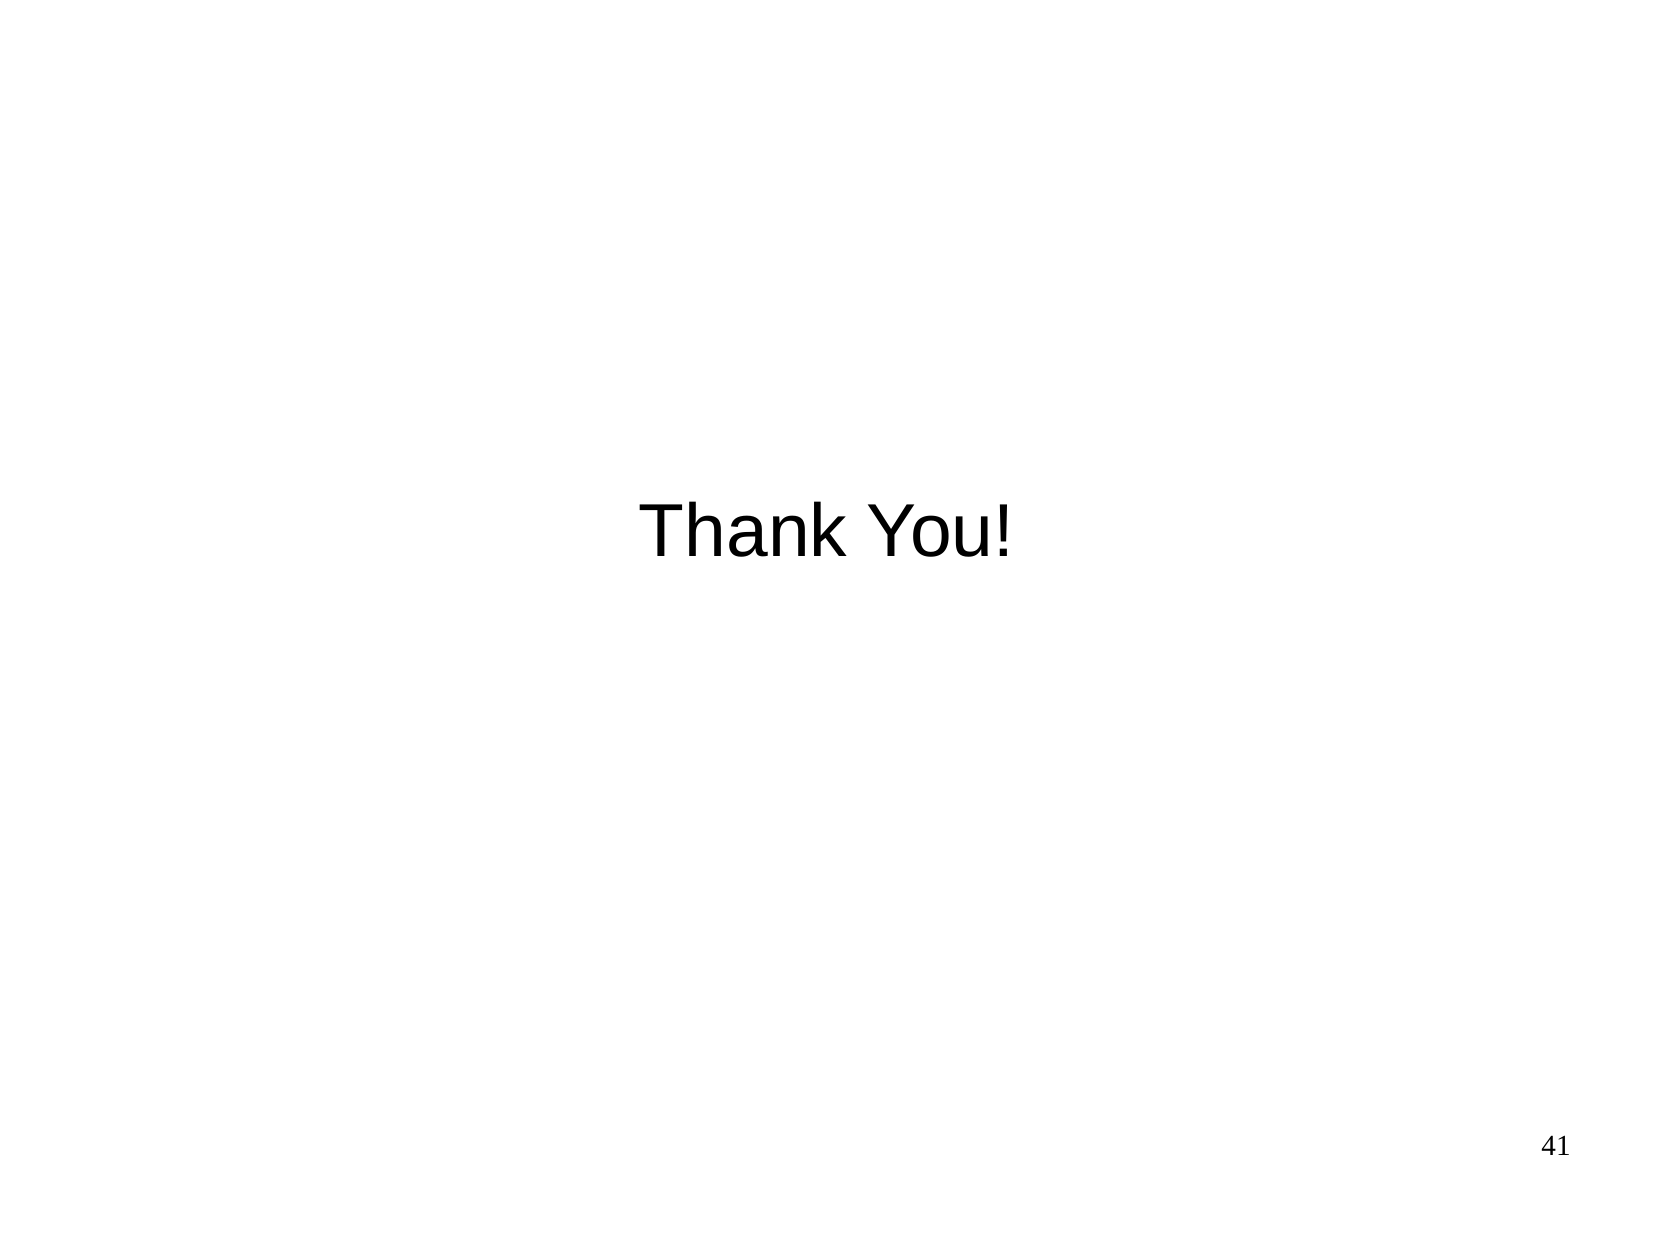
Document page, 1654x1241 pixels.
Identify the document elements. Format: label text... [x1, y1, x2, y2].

list Thank You! [82, 488, 1571, 632]
